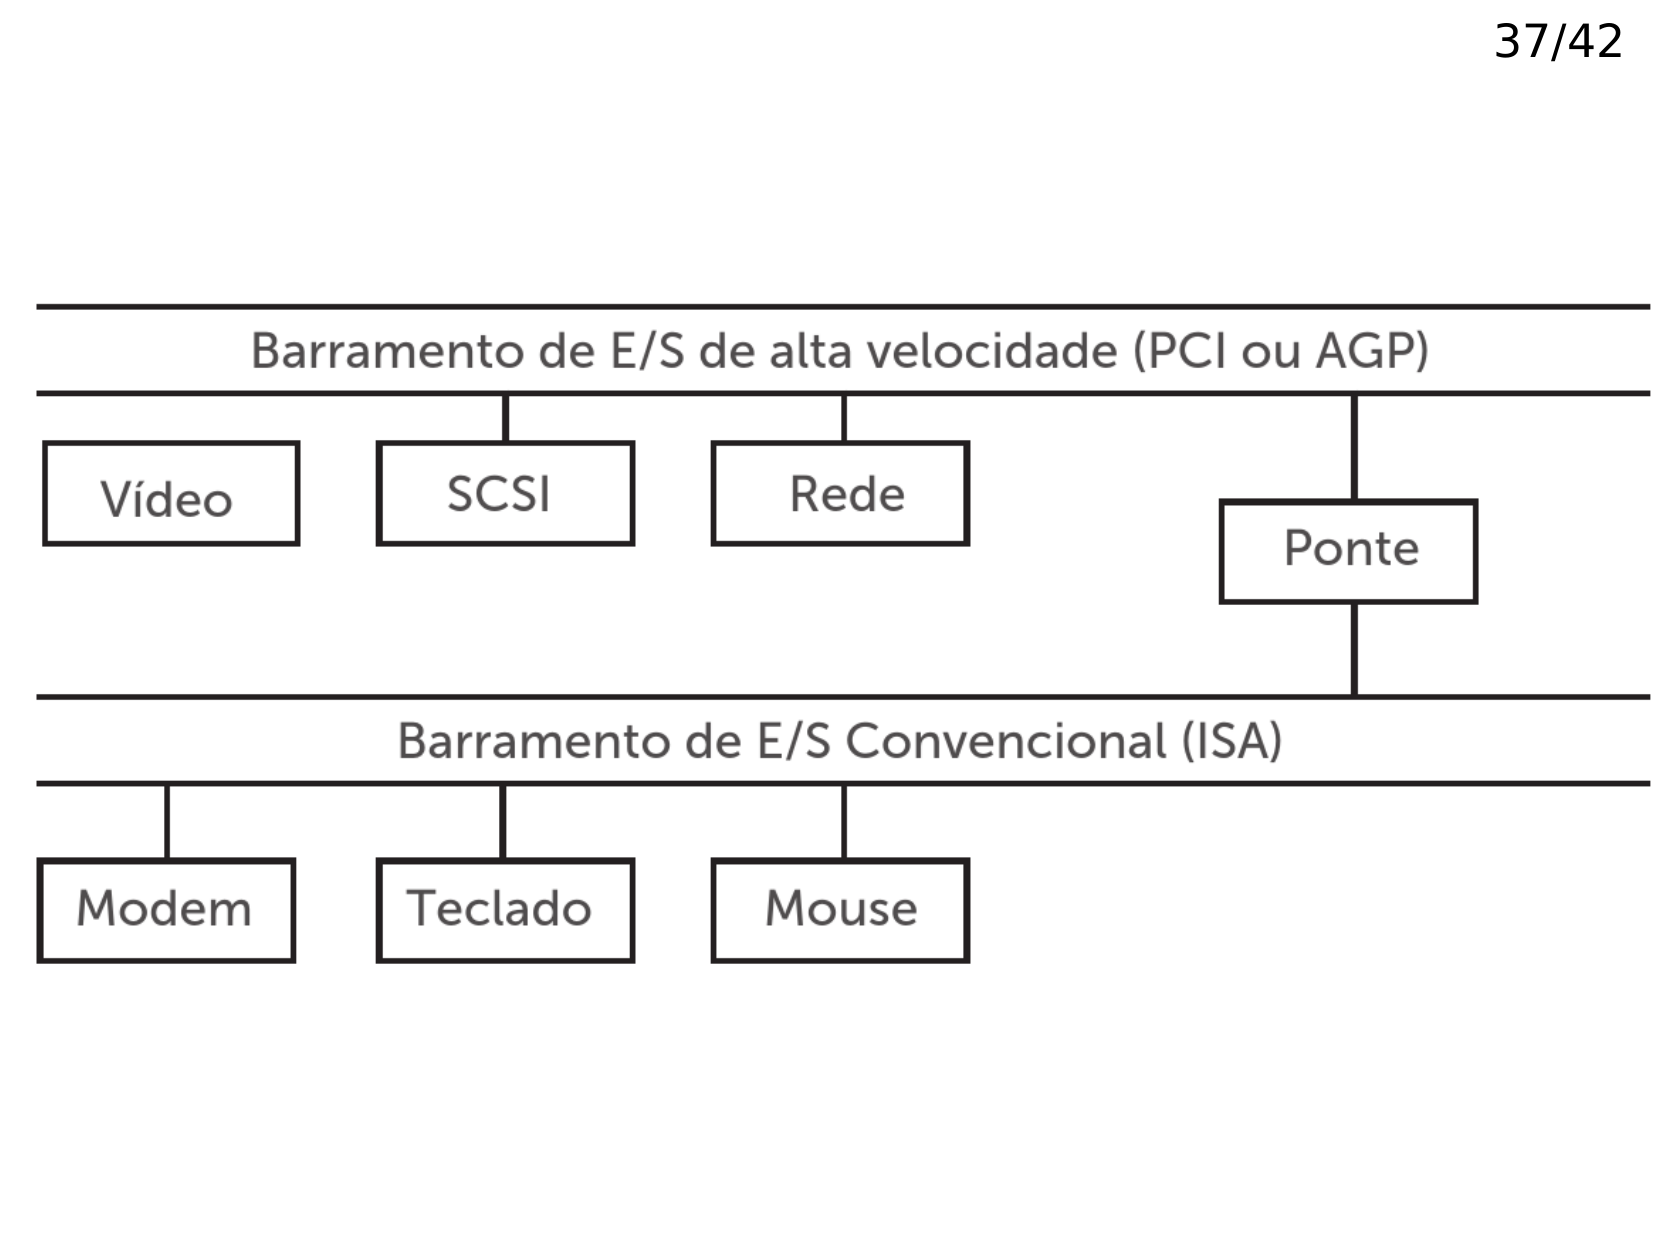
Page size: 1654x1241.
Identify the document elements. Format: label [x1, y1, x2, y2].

picture [14, 290, 1654, 981]
